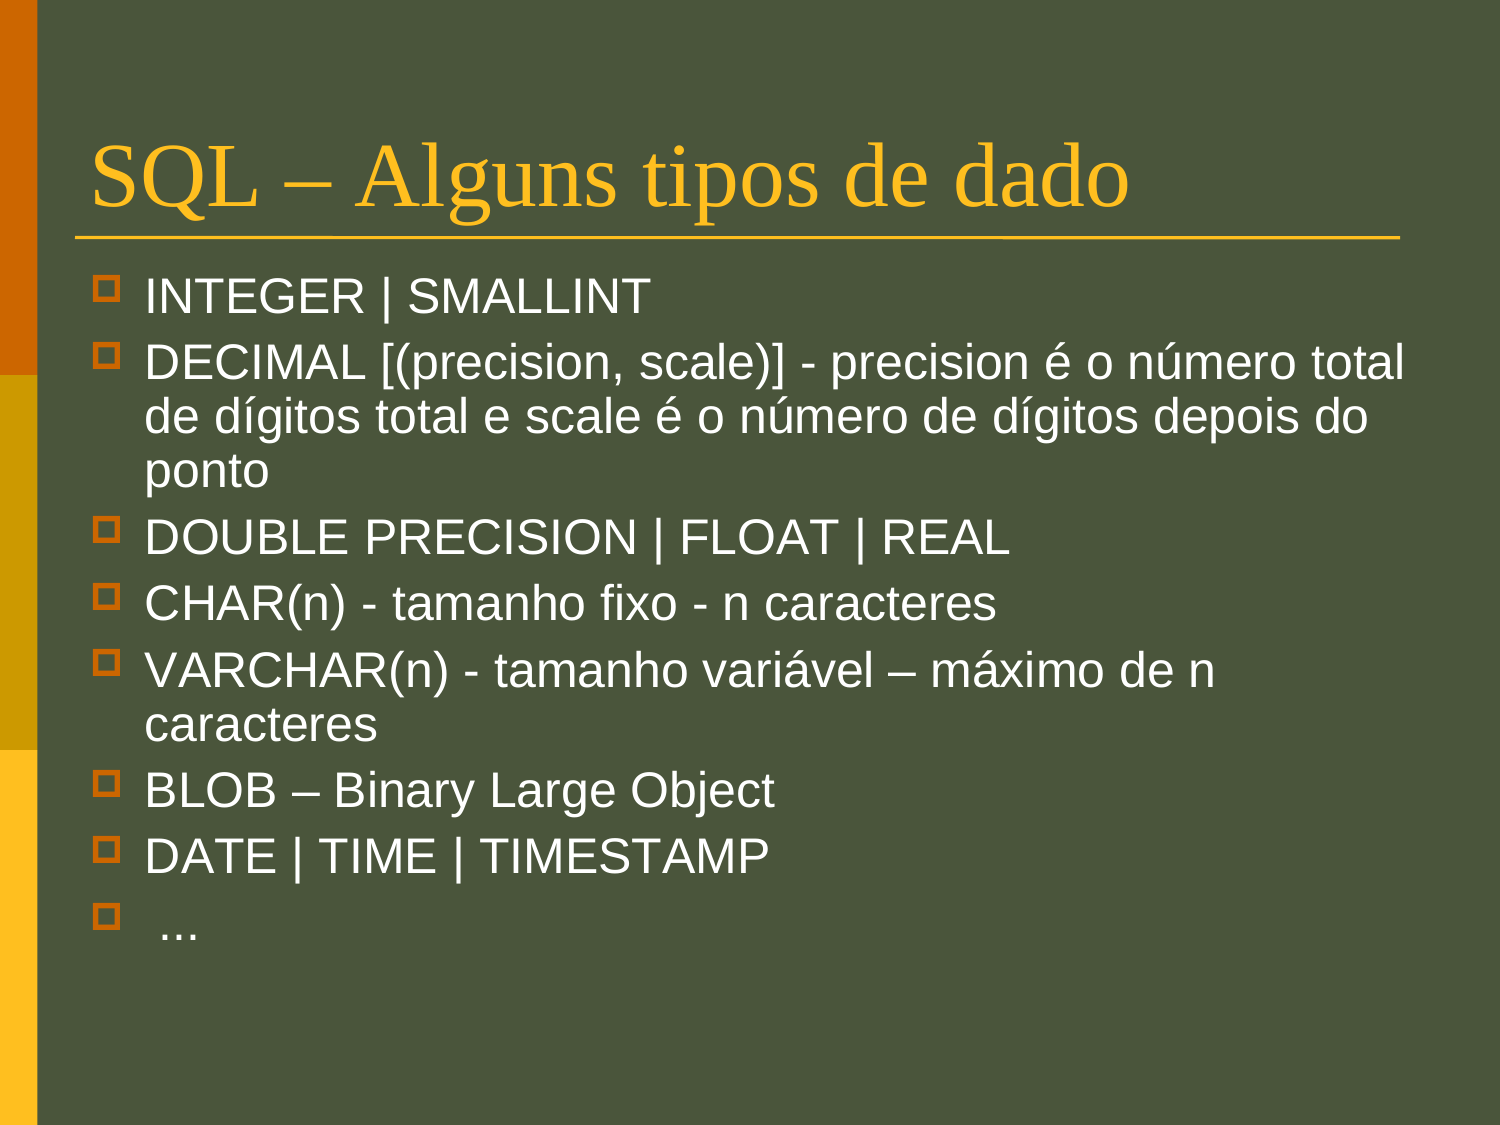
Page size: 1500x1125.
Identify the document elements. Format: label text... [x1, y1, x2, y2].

list INTEGER | SMALLINT DECIMAL [(precision, scale)] - precision é o número total de dígitos total e scale é o número de dígitos depois do ponto DOUBLE PRECISION | FLOAT | REAL CHAR(n) - tamanho fixo - n caracteres VARCHAR(n) - tamanho variável – máximo de n caracteres BLOB – Binary Large Object DATE | TIME | TIMESTAMP ... [75, 262, 1426, 1026]
title SQL – Alguns tipos de dado [75, 45, 1426, 233]
